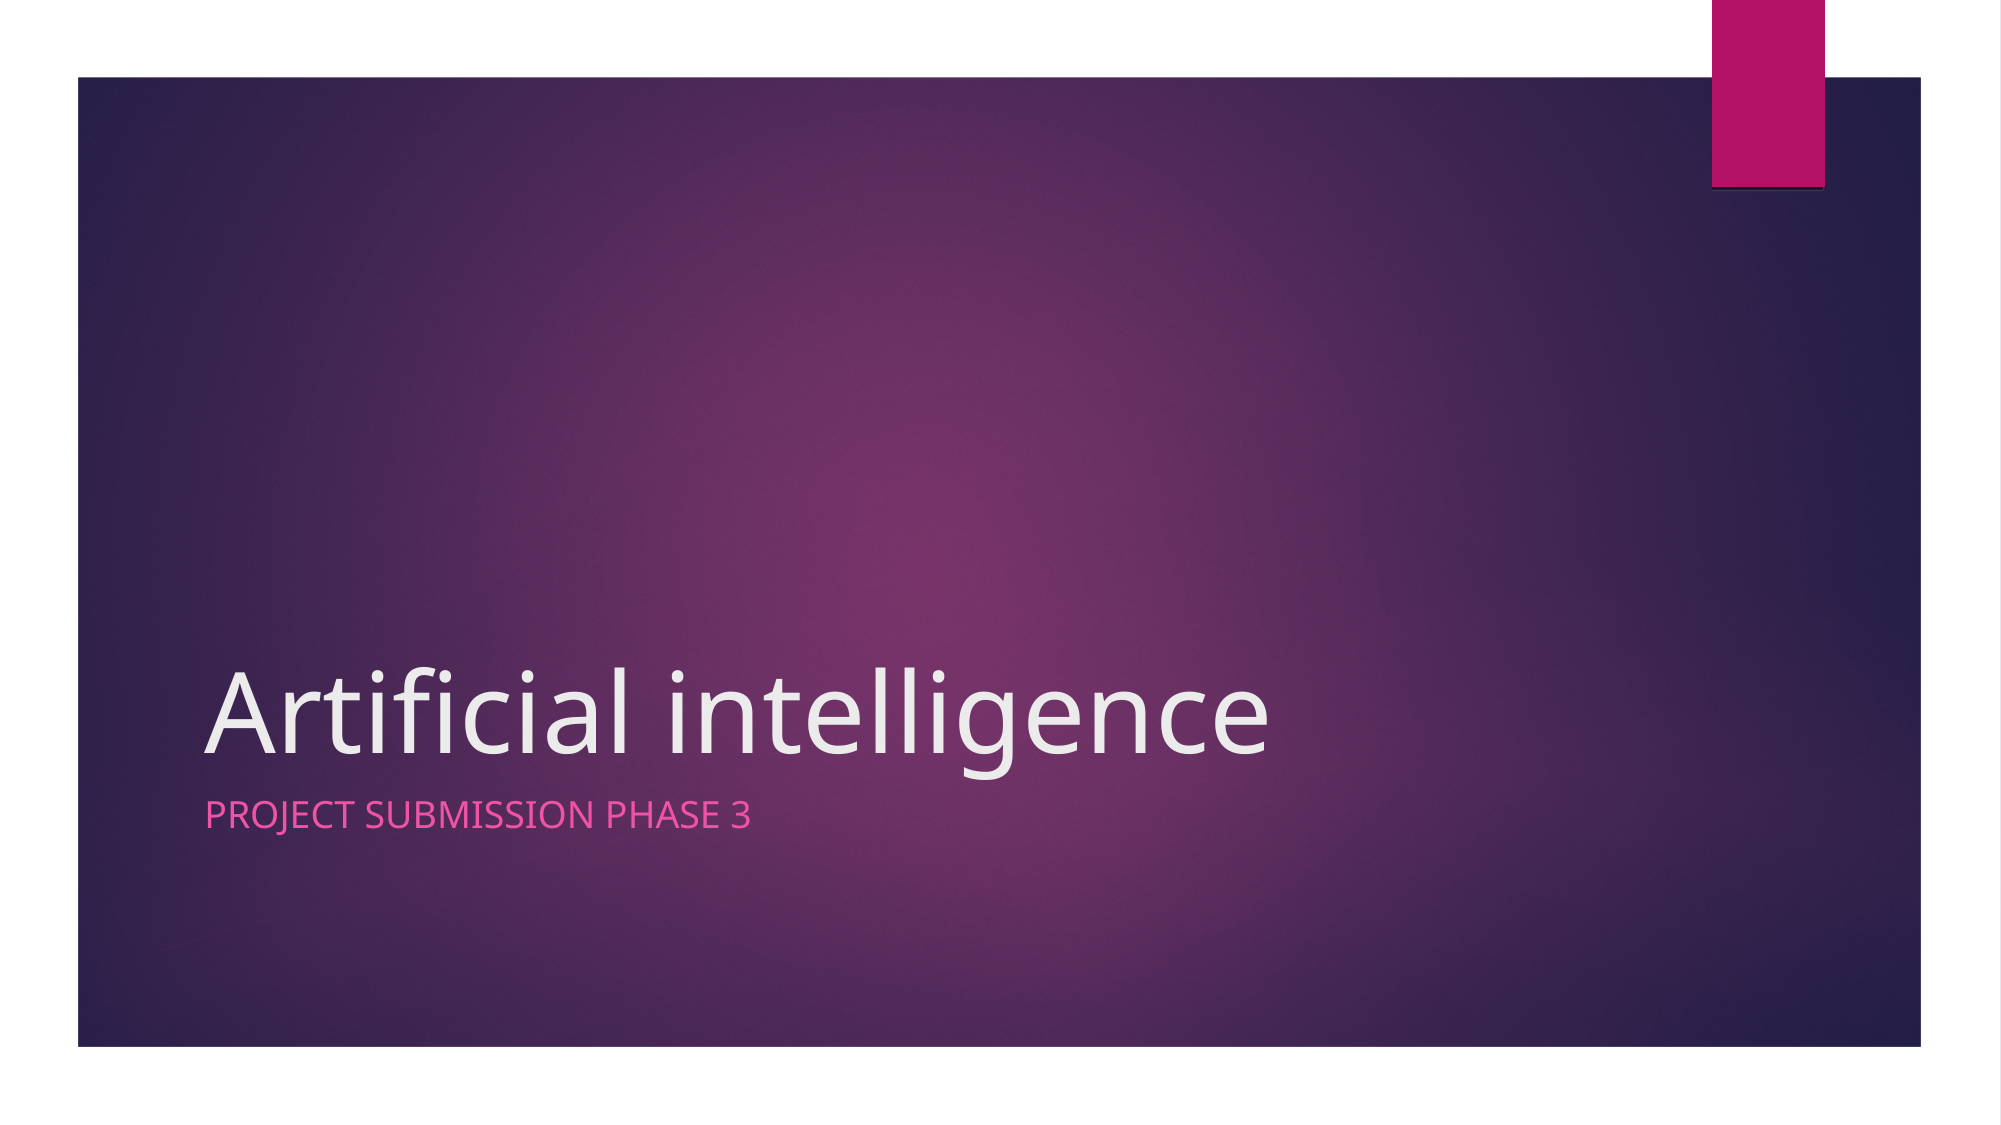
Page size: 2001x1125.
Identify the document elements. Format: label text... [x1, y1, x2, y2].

title Artificial intelligence [189, 344, 1638, 783]
subtitle Project SUBMISSION phase 3 [189, 783, 1638, 926]
